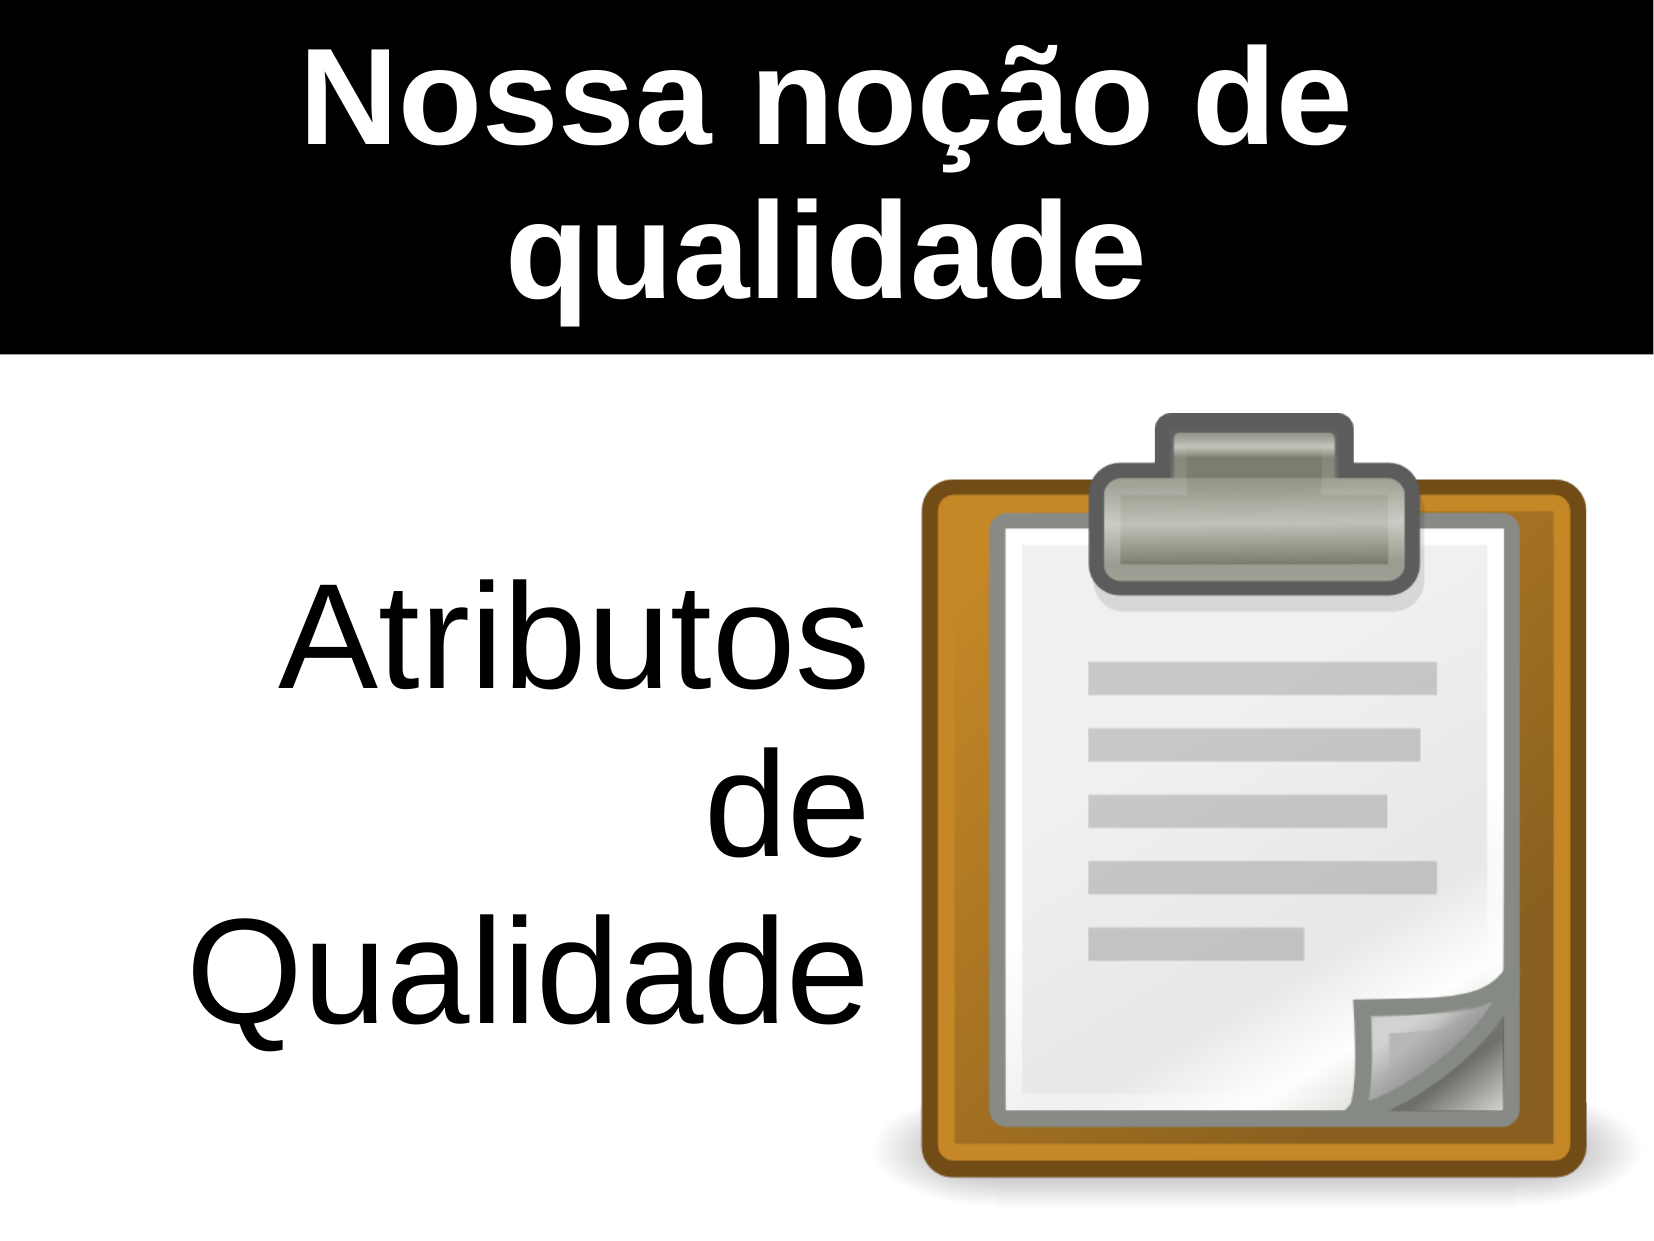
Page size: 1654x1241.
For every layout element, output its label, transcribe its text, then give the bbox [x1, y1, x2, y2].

text_box Atributos de Qualidade [59, 545, 886, 1063]
title Nossa noção de qualidade [0, 0, 1654, 355]
picture [856, 413, 1653, 1210]
